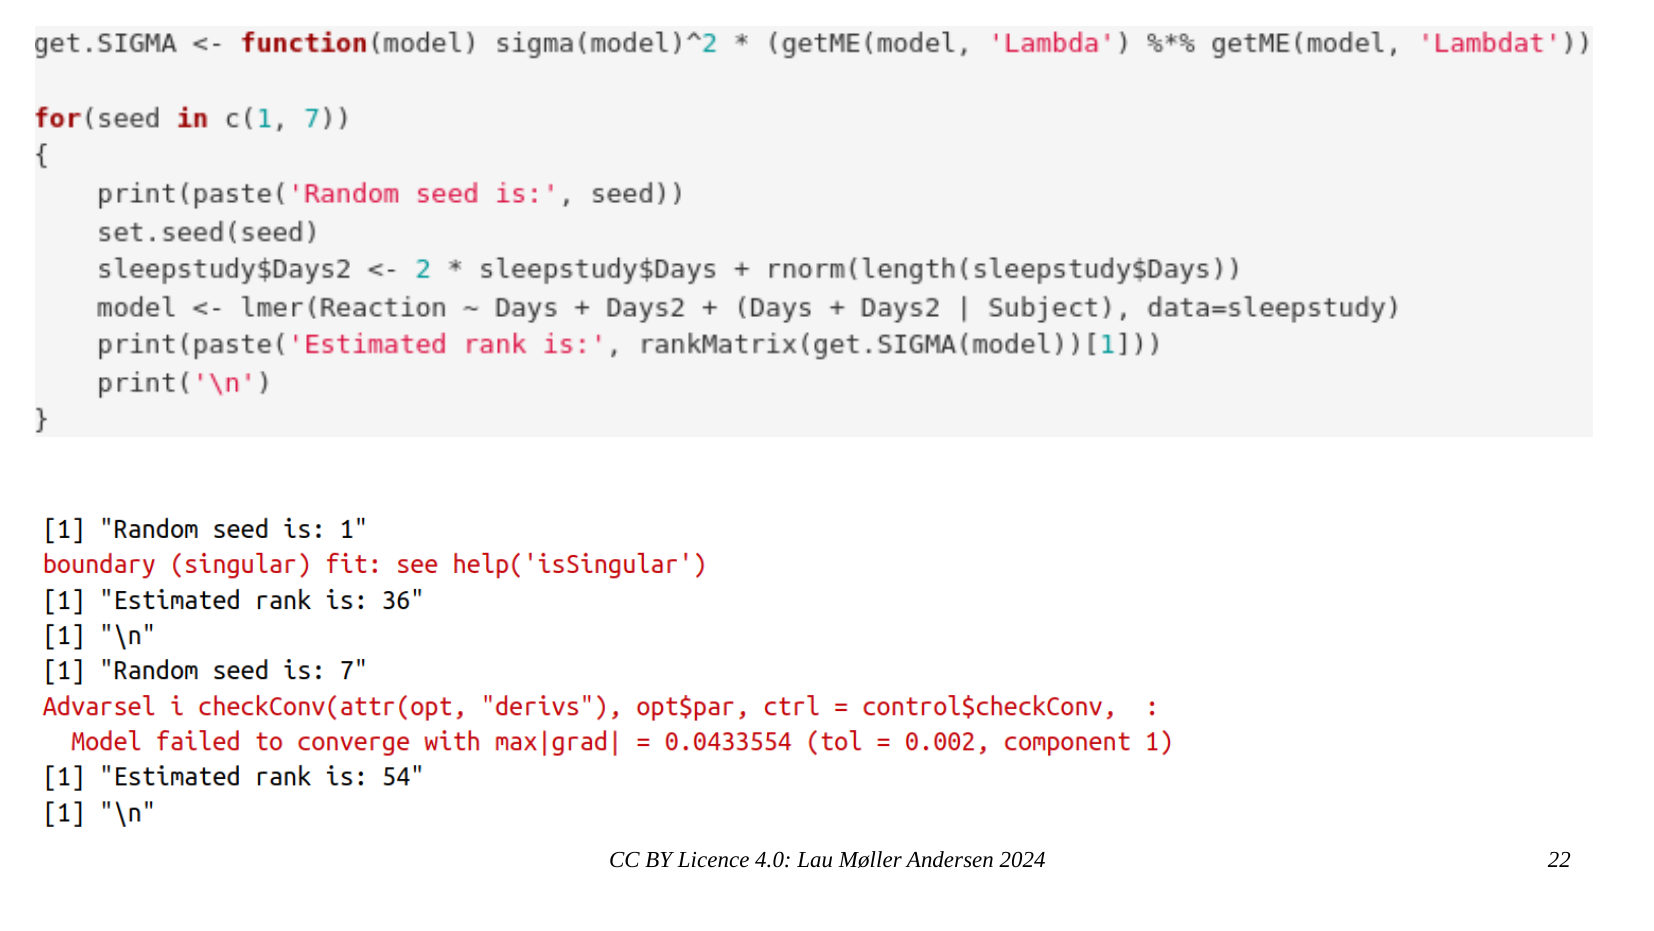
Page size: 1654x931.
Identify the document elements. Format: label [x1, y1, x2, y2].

picture [35, 26, 1593, 438]
picture [28, 504, 1205, 847]
